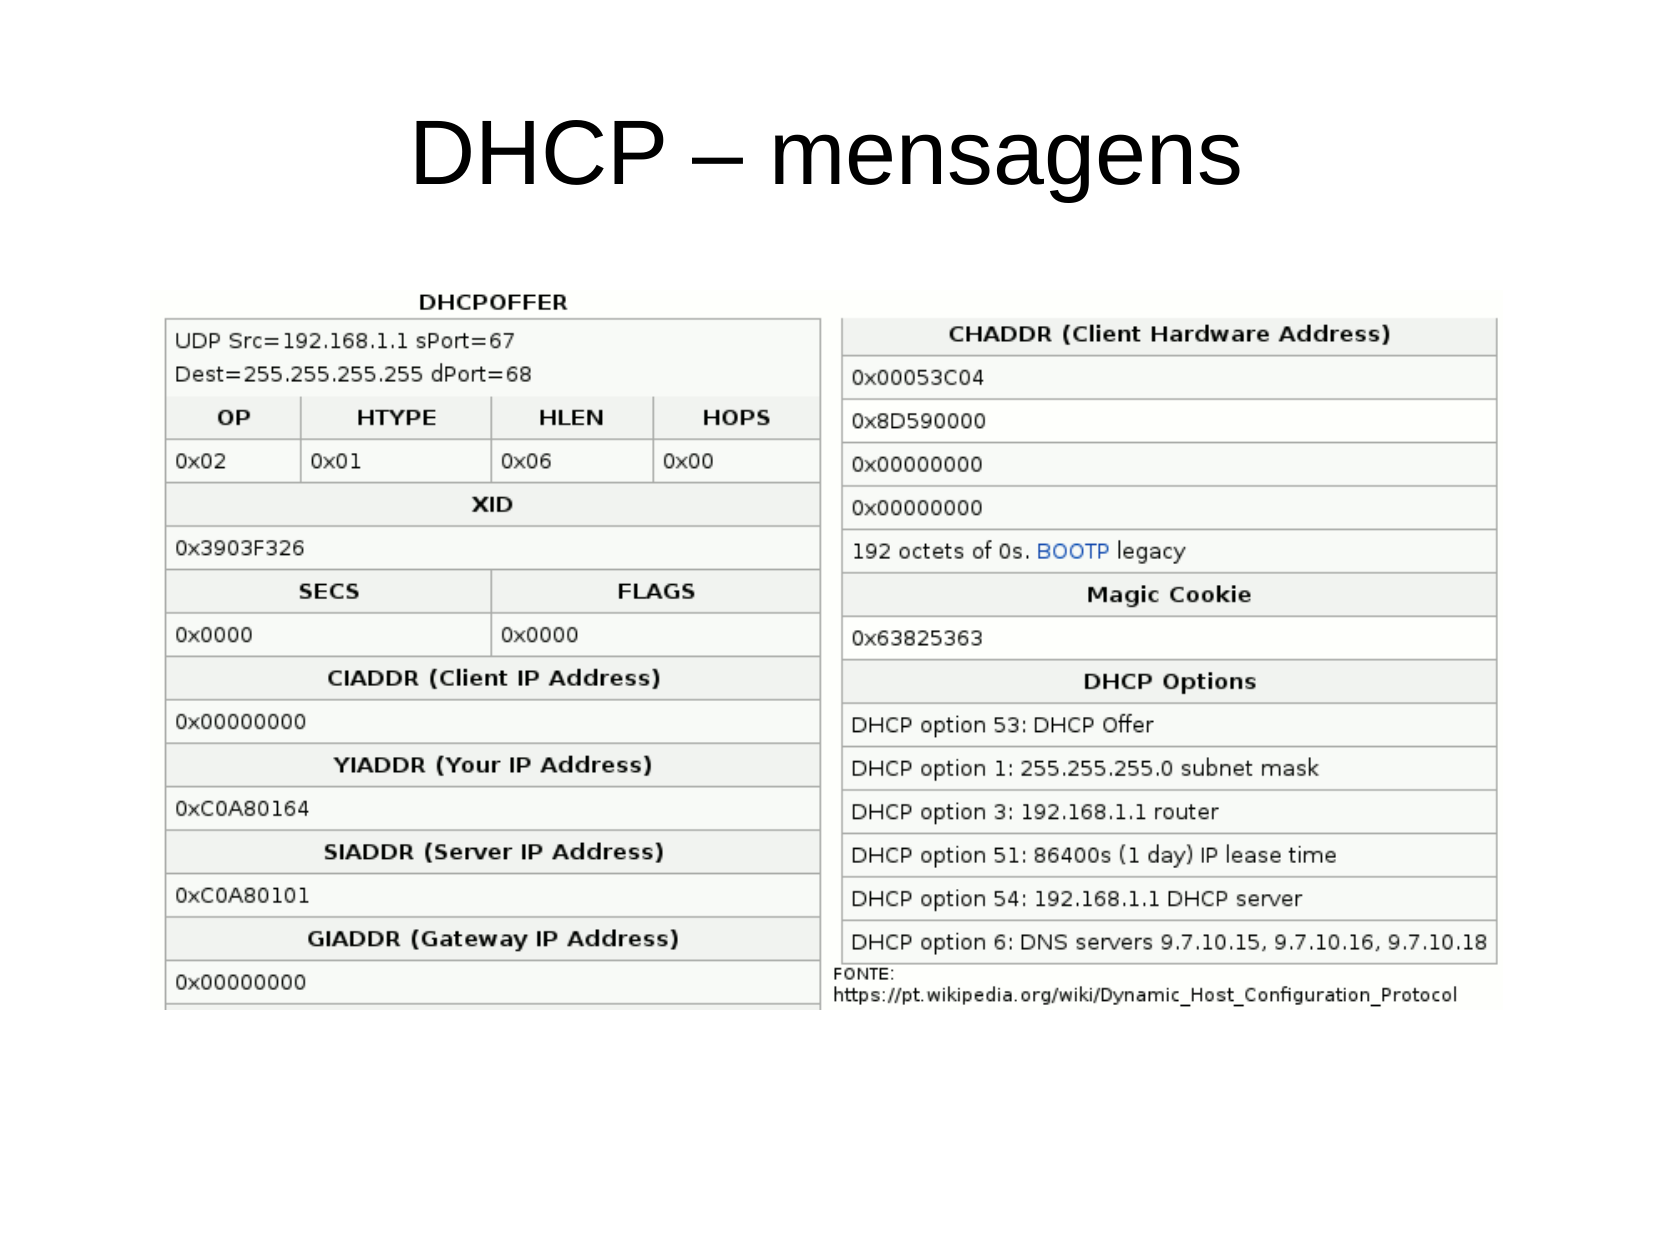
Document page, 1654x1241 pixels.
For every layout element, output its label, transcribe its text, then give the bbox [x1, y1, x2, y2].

picture [150, 290, 1503, 1010]
title DHCP – mensagens [82, 49, 1571, 257]
